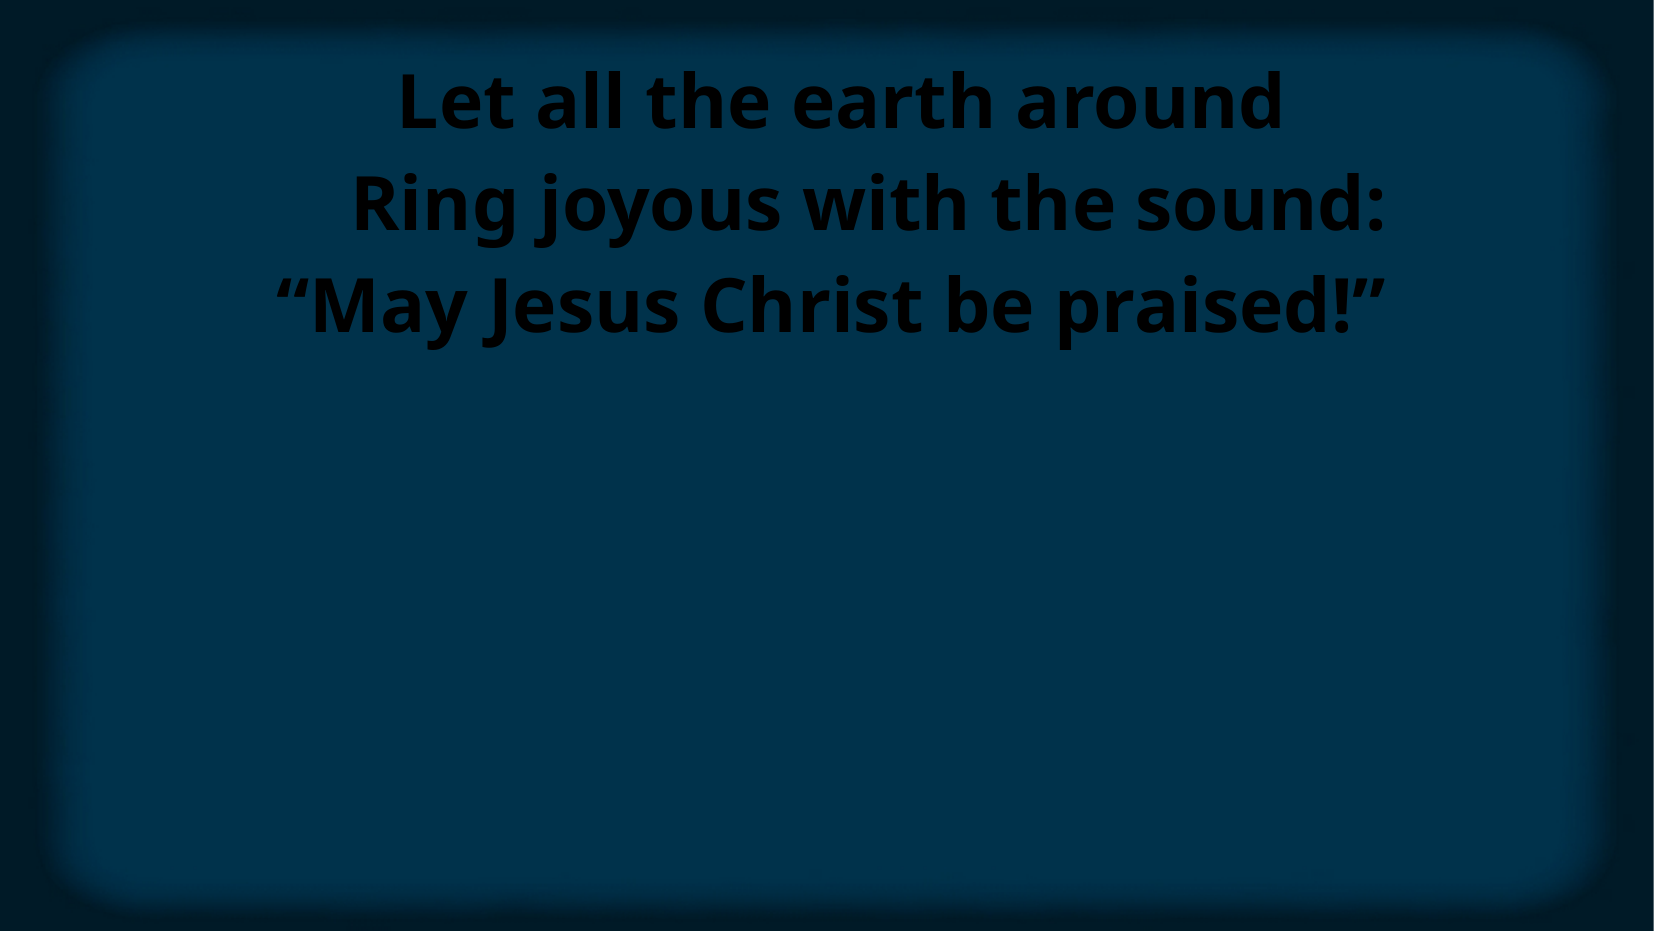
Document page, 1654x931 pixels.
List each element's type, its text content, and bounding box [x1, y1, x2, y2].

picture [0, 0, 1654, 931]
text_box Let all the earth around Ring joyous with the sound: “May Jesus Christ be praised!” [103, 40, 1561, 361]
